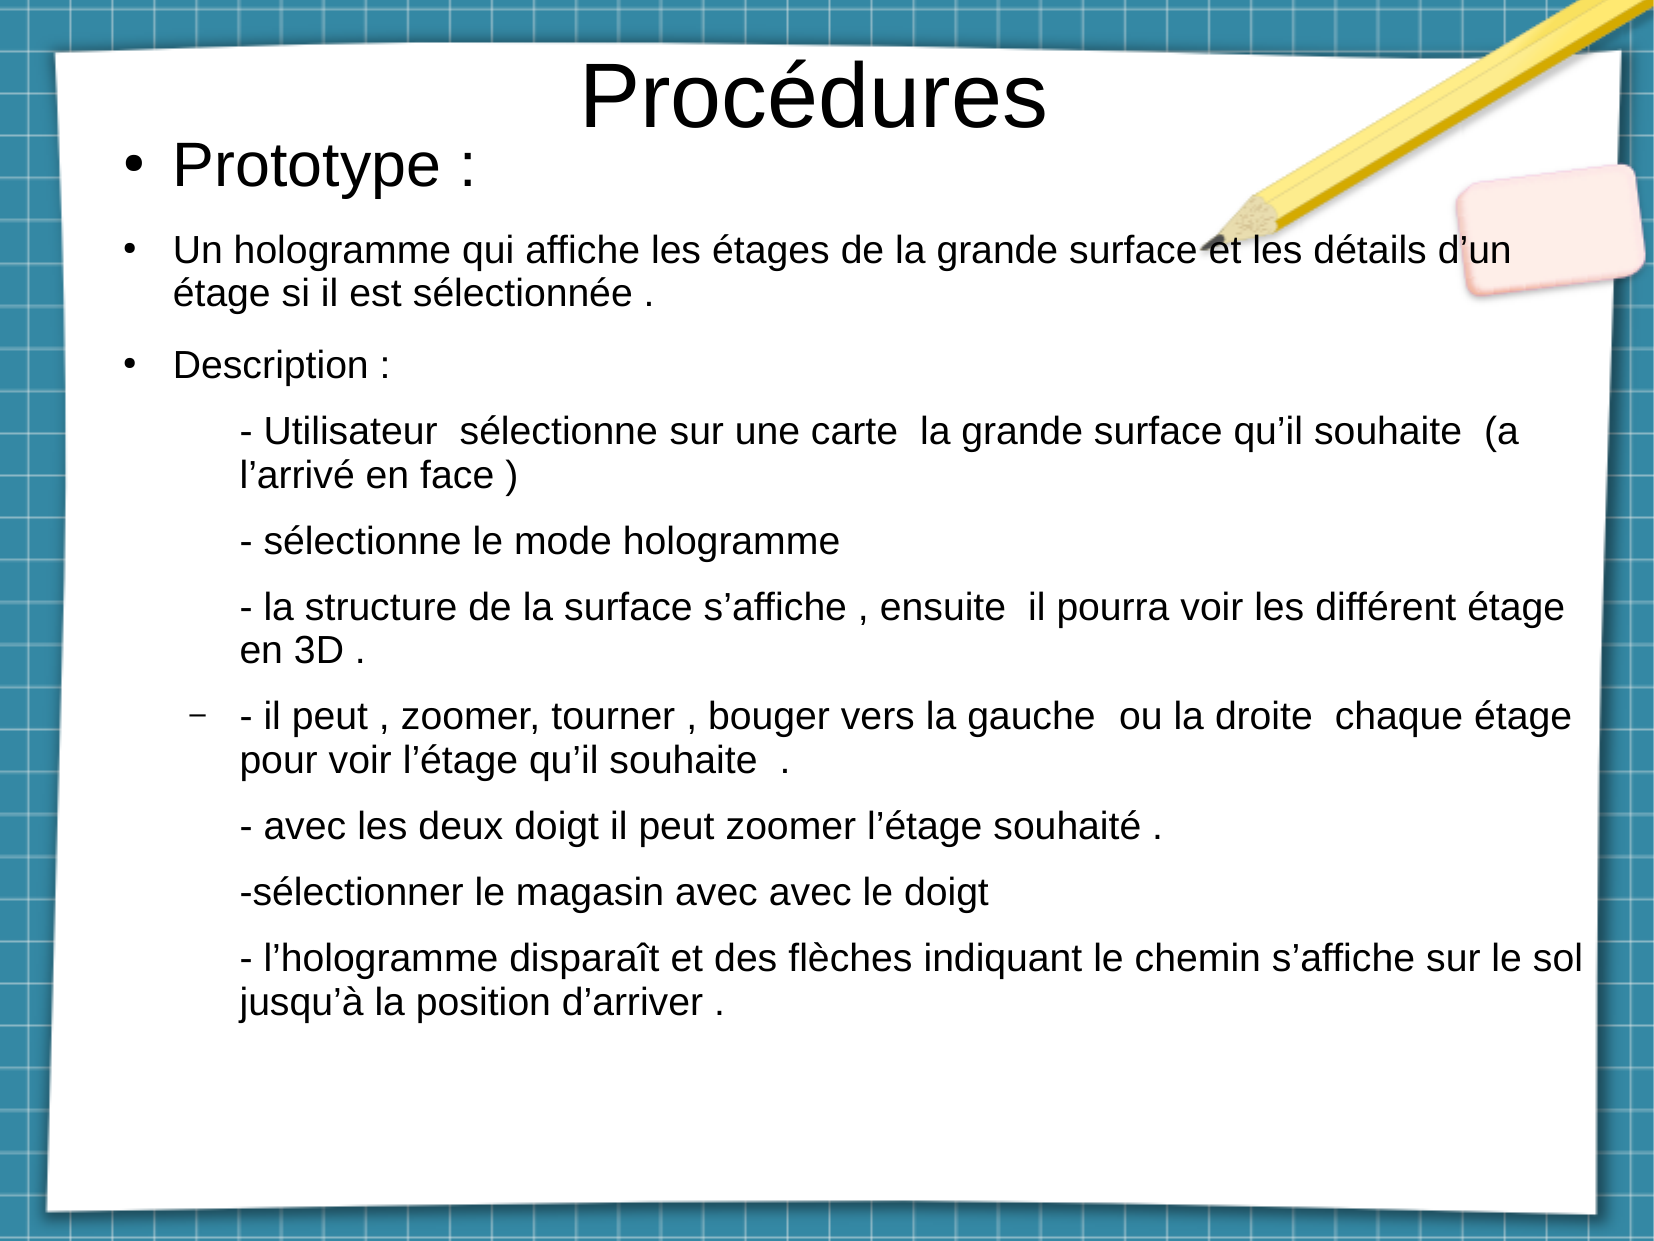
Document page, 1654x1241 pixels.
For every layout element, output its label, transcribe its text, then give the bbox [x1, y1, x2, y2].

title Procédures [82, 44, 1571, 147]
picture [0, 0, 1654, 1241]
list Prototype : Un hologramme qui affiche les étages de la grande surface et les détails d’un étage si il est sélectionnée . Description : - Utilisateur sélectionne sur une carte la grande surface qu’il souhaite (a l’arrivé en face ) - sélectionne le mode hologramme - la structure de la surface s’affiche , ensuite il pourra voir les différent étage en 3D . - il peut , zoomer, tourner , bouger vers la gauche ou la droite chaque étage pour voir l’étage qu’il souhaite . - avec les deux doigt il peut zoomer l’étage souhaité . -sélectionner le magasin avec avec le doigt - l’hologramme disparaît et des flèches indiquant le chemin s’affiche sur le sol jusqu’à la position d’arriver . [106, 129, 1595, 1035]
